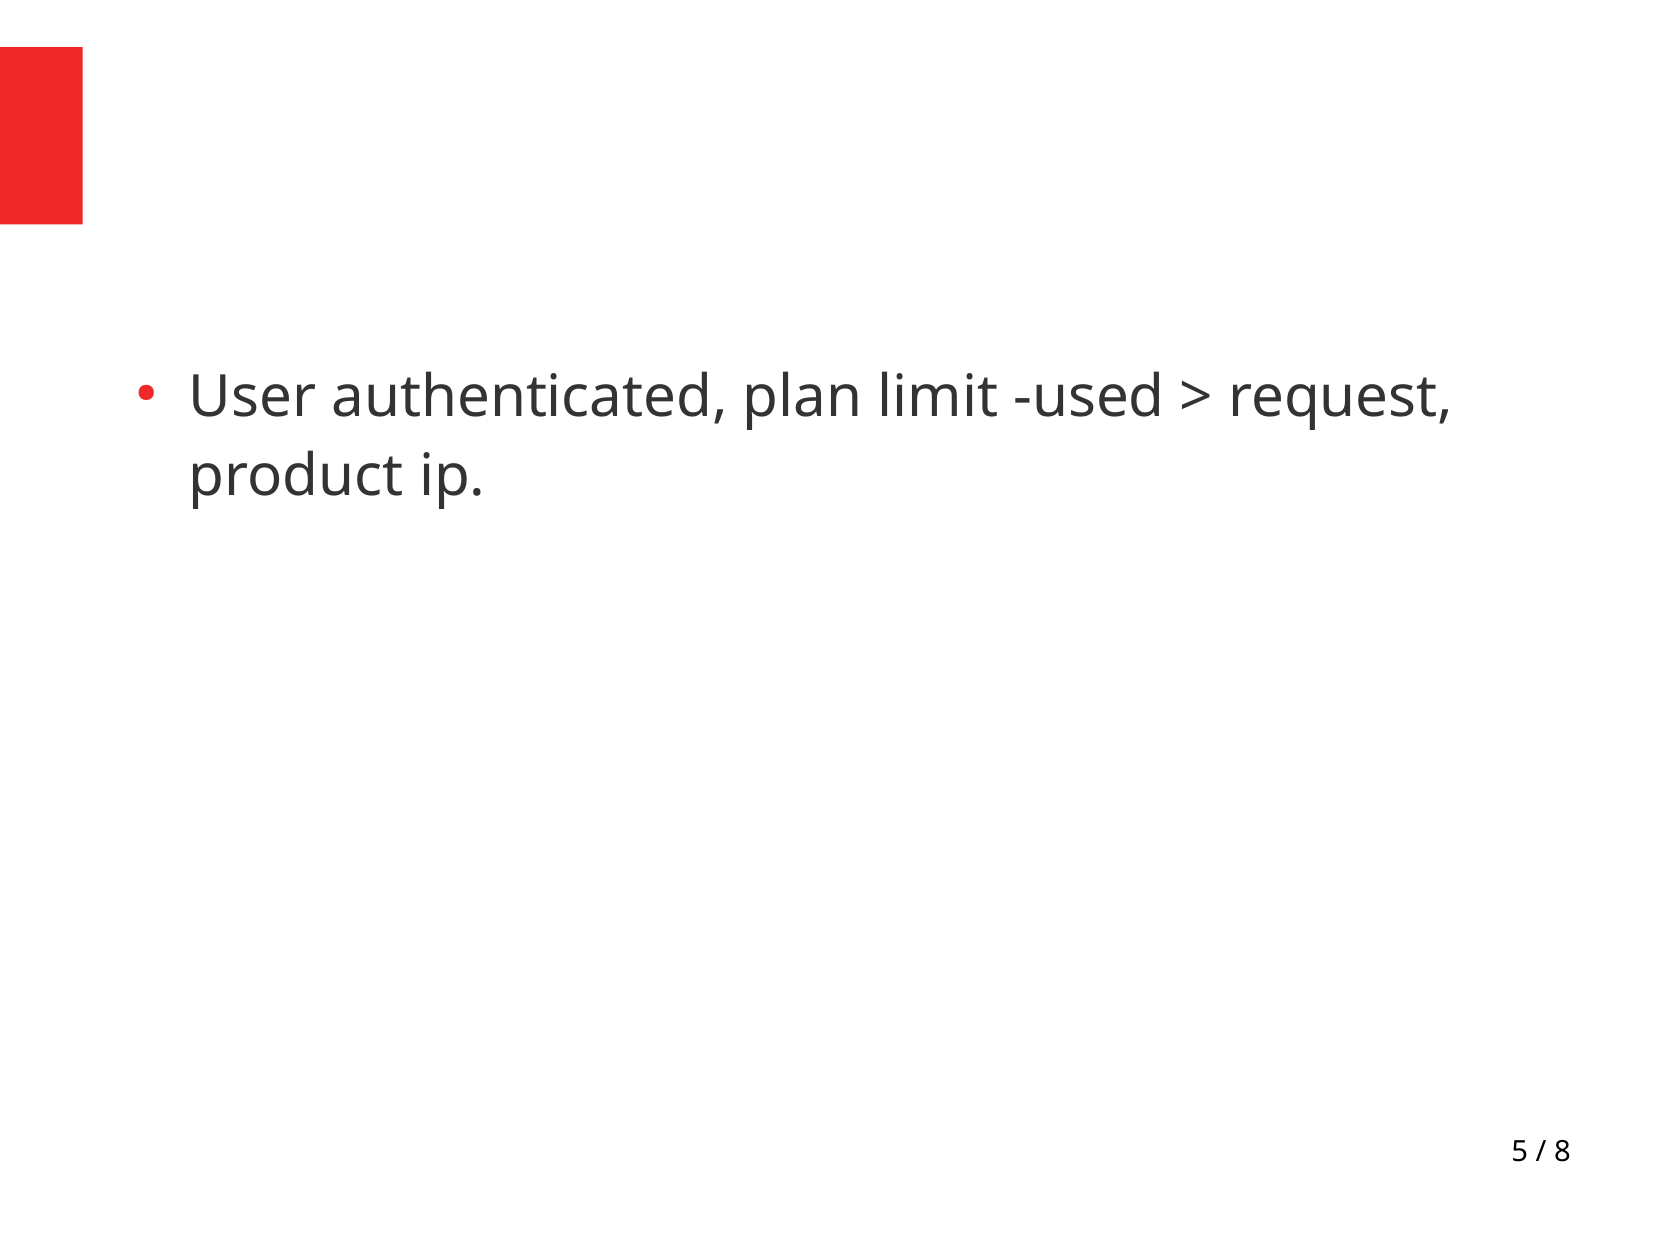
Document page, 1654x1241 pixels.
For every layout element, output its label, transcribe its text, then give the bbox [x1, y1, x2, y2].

list User authenticated, plan limit -used > request, product ip. [118, 354, 1536, 1074]
